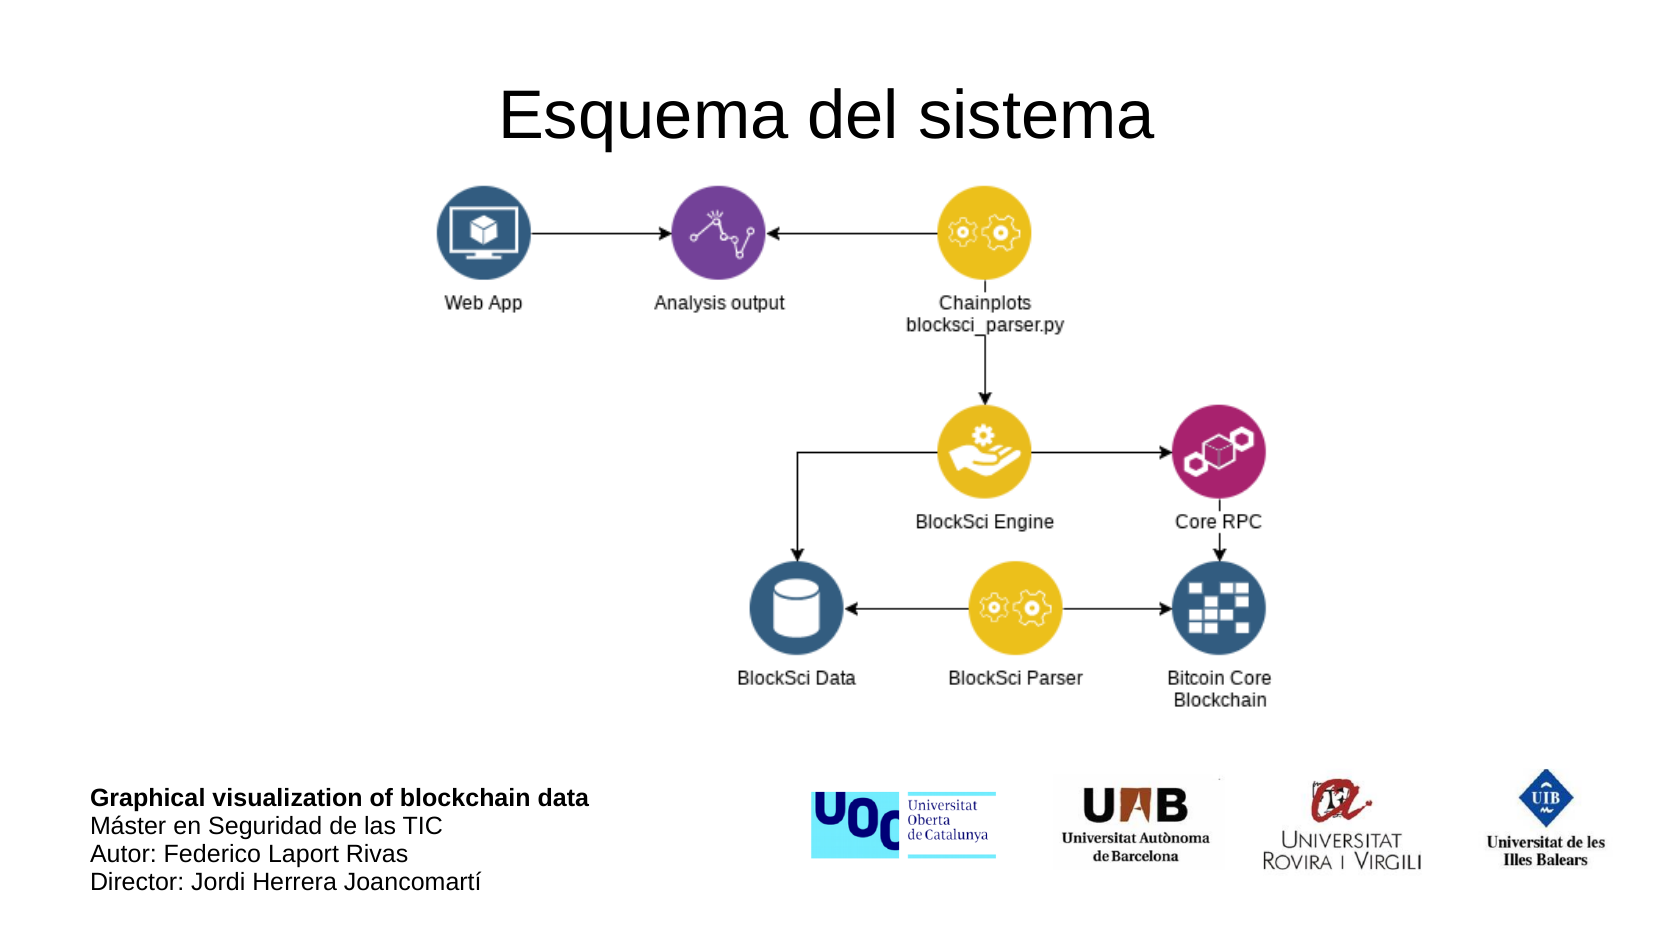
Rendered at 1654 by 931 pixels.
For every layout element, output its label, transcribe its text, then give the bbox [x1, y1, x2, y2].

picture [435, 180, 1290, 720]
title Esquema del sistema [82, 37, 1571, 193]
text_box Graphical visualization of blockchain data Máster en Seguridad de las TIC Autor: Federico Laport Rivas Director: Jordi Herrera Joancomartí [90, 783, 616, 896]
picture [788, 752, 1636, 901]
